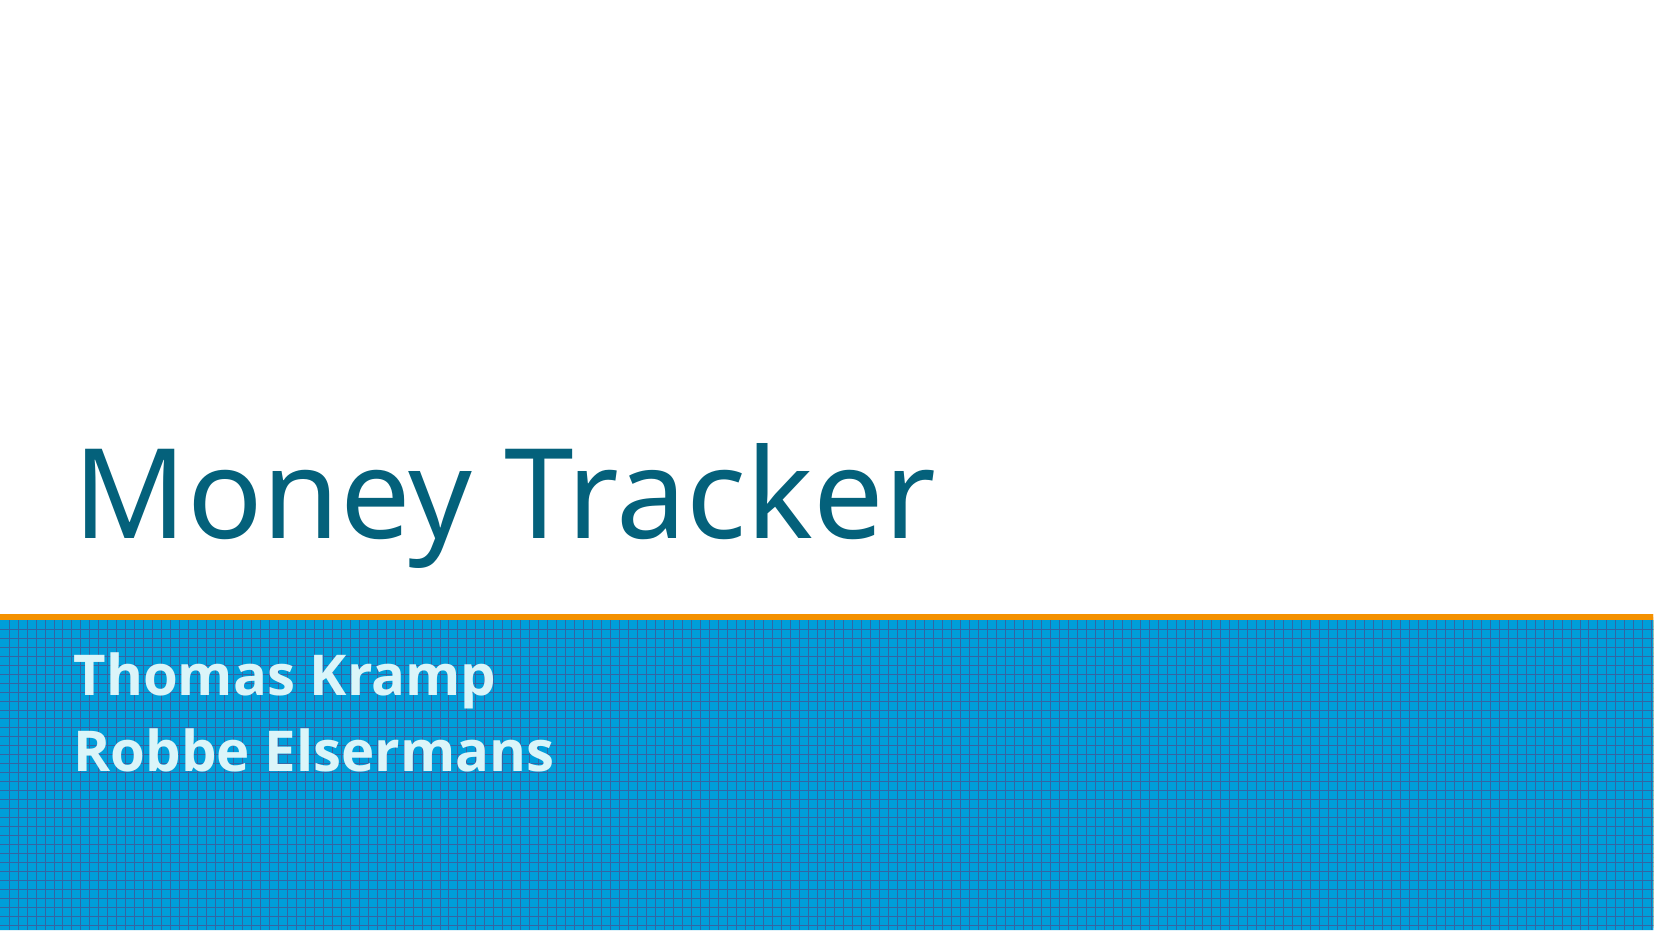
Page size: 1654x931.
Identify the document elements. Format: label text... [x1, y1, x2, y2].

subtitle Thomas Kramp Robbe Elsermans [73, 634, 1551, 827]
title Money Tracker [73, 44, 1551, 576]
